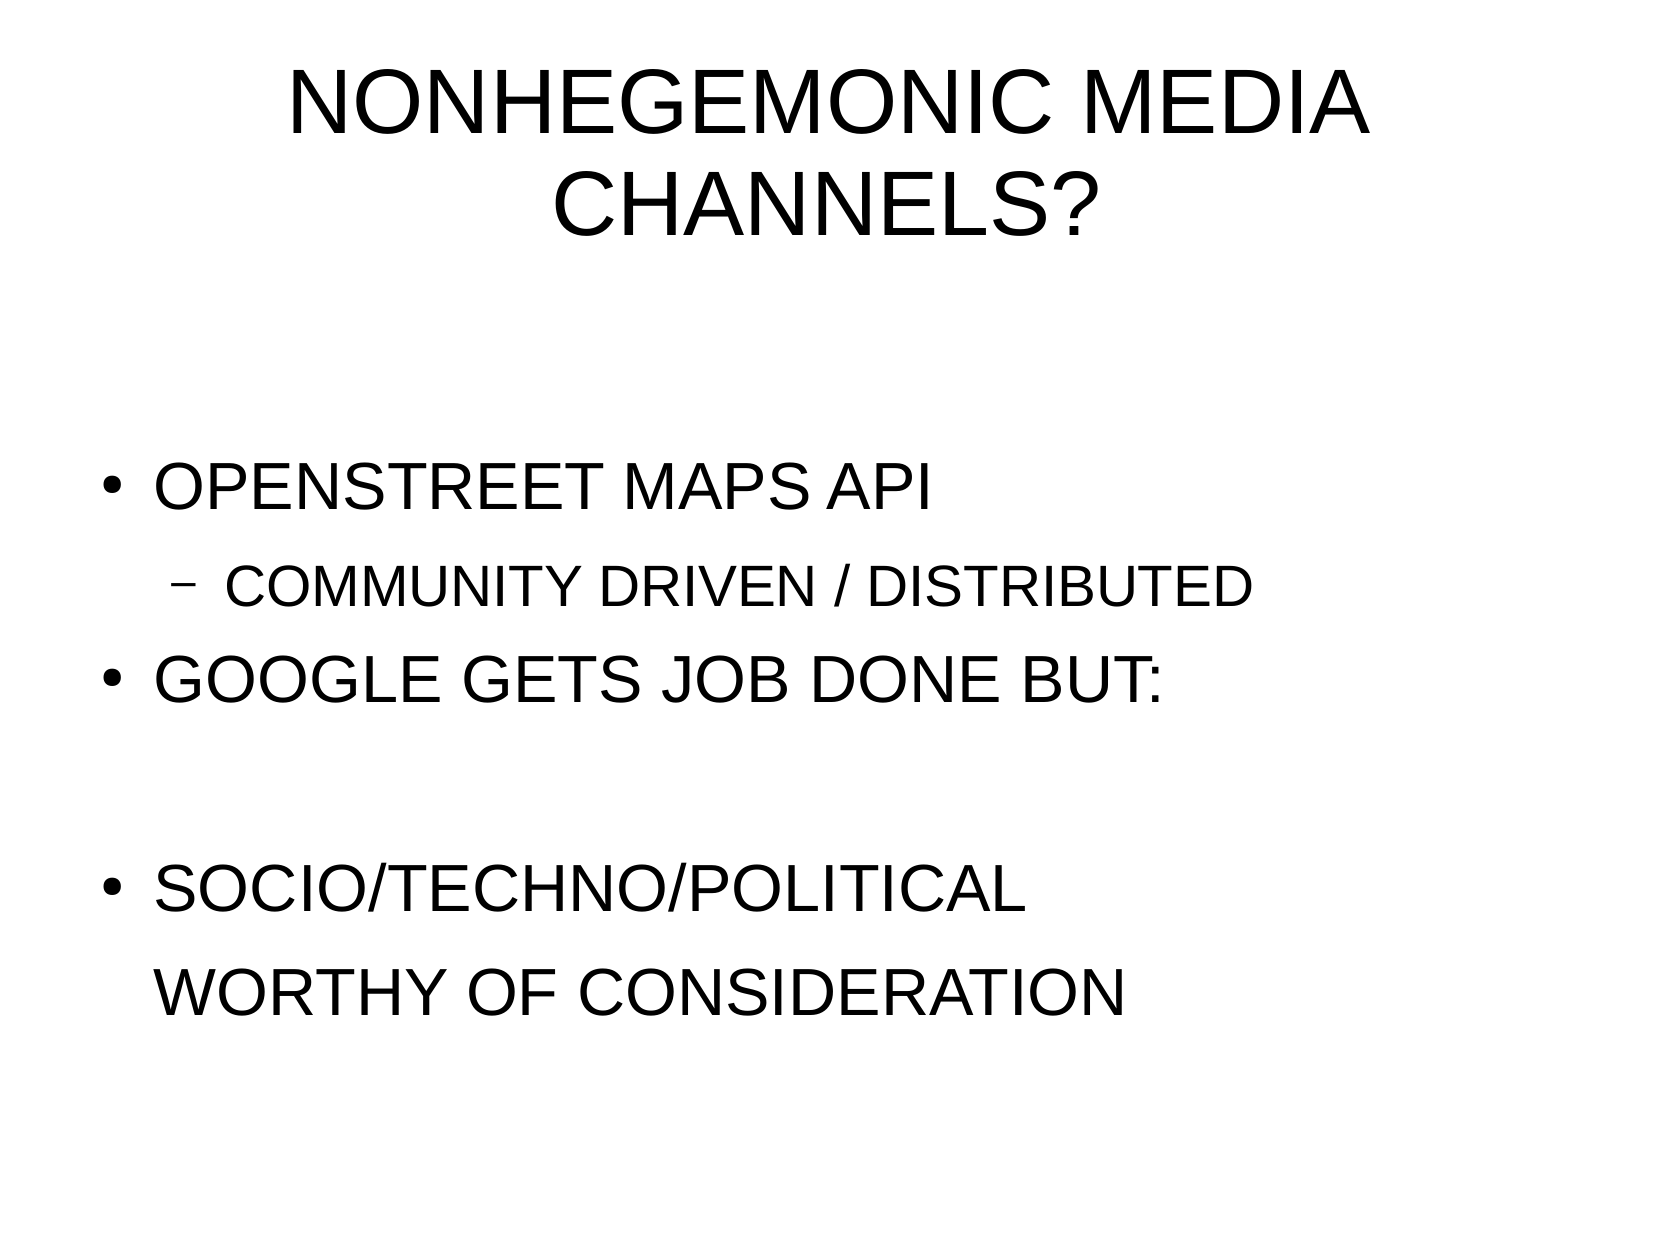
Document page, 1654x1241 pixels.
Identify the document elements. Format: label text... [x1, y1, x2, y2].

title NONHEGEMONIC MEDIA CHANNELS? [82, 49, 1571, 257]
list OPENSTREET MAPS API COMMUNITY DRIVEN / DISTRIBUTED GOOGLE GETS JOB DONE BUT: SOCIO/TECHNO/POLITICAL WORTHY OF CONSIDERATION [82, 344, 1538, 1065]
